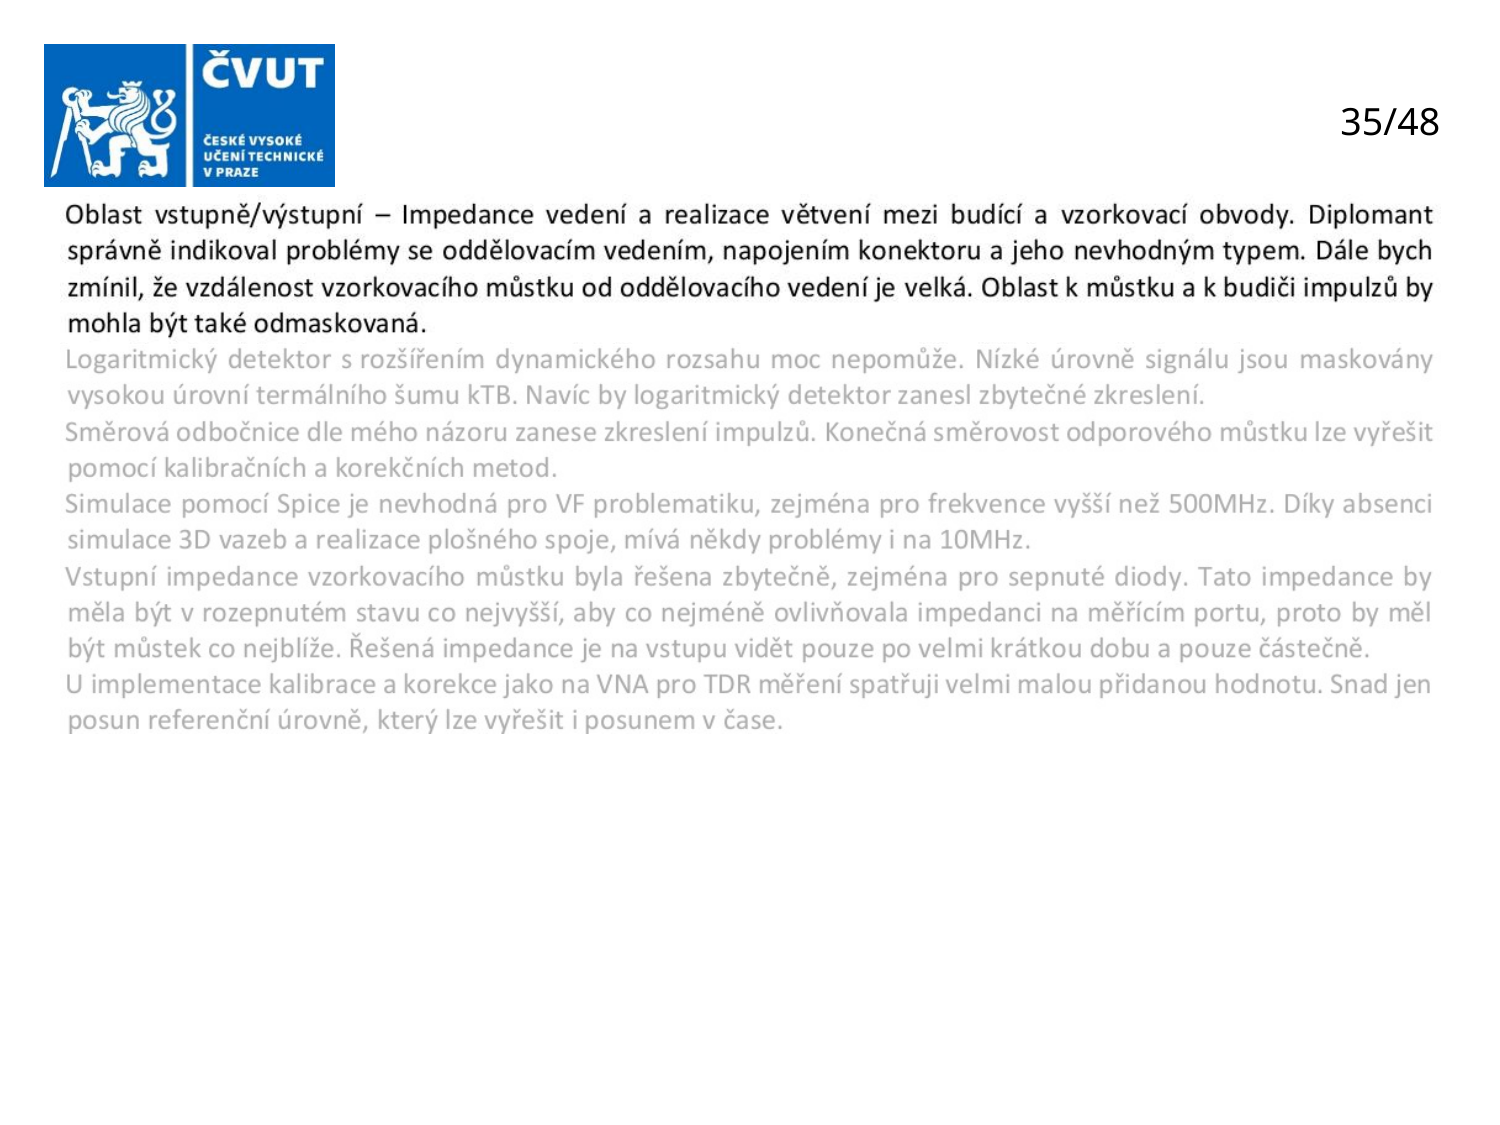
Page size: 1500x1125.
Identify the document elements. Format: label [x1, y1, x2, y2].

picture [60, 194, 1441, 344]
picture [44, 44, 335, 187]
text_box [18, 344, 1489, 746]
